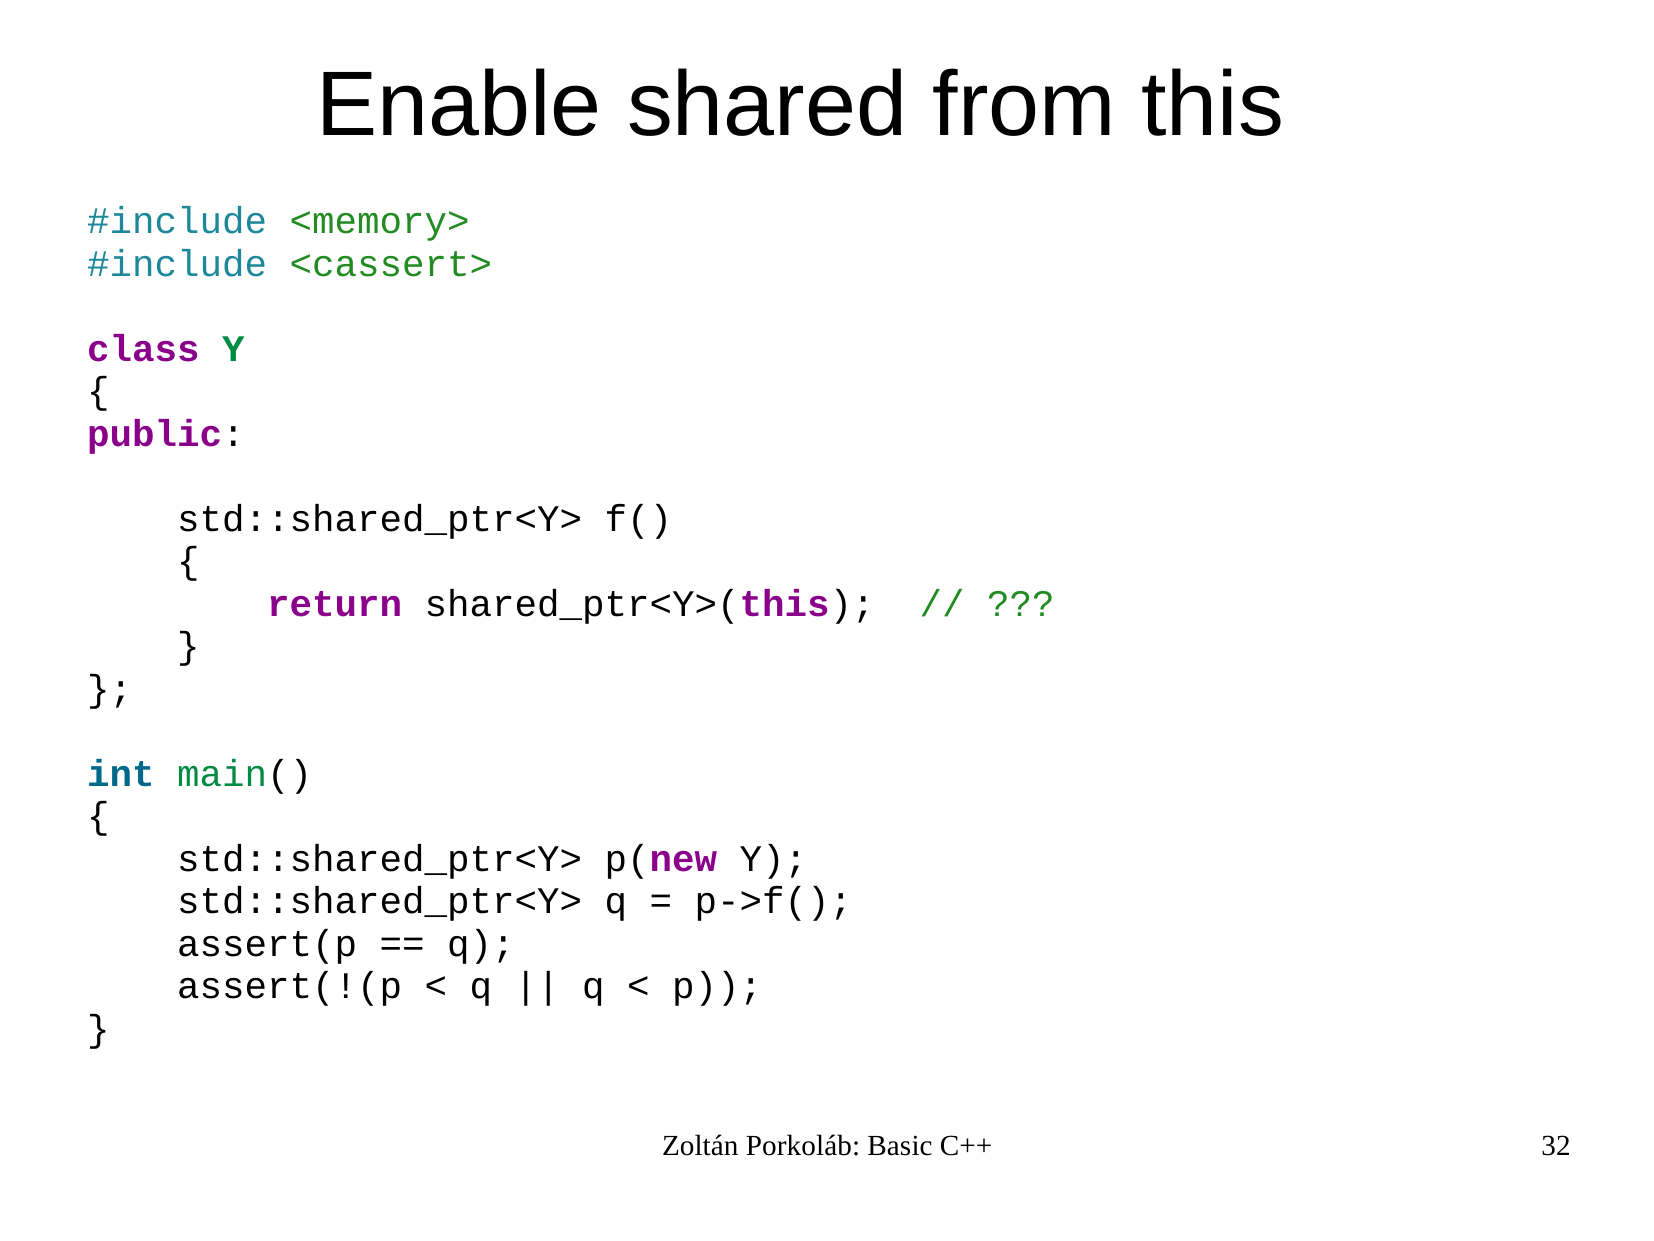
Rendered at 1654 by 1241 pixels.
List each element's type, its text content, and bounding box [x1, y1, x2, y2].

title Enable shared from this [56, 0, 1546, 208]
text_box #include <memory> #include <cassert> class Y { public: std::shared_ptr<Y> f() { return shared_ptr<Y>(this); // ??? } }; int main() { std::shared_ptr<Y> p(new Y); std::shared_ptr<Y> q = p->f(); assert(p == q); assert(!(p < q || q < p)); } [72, 194, 1636, 1108]
